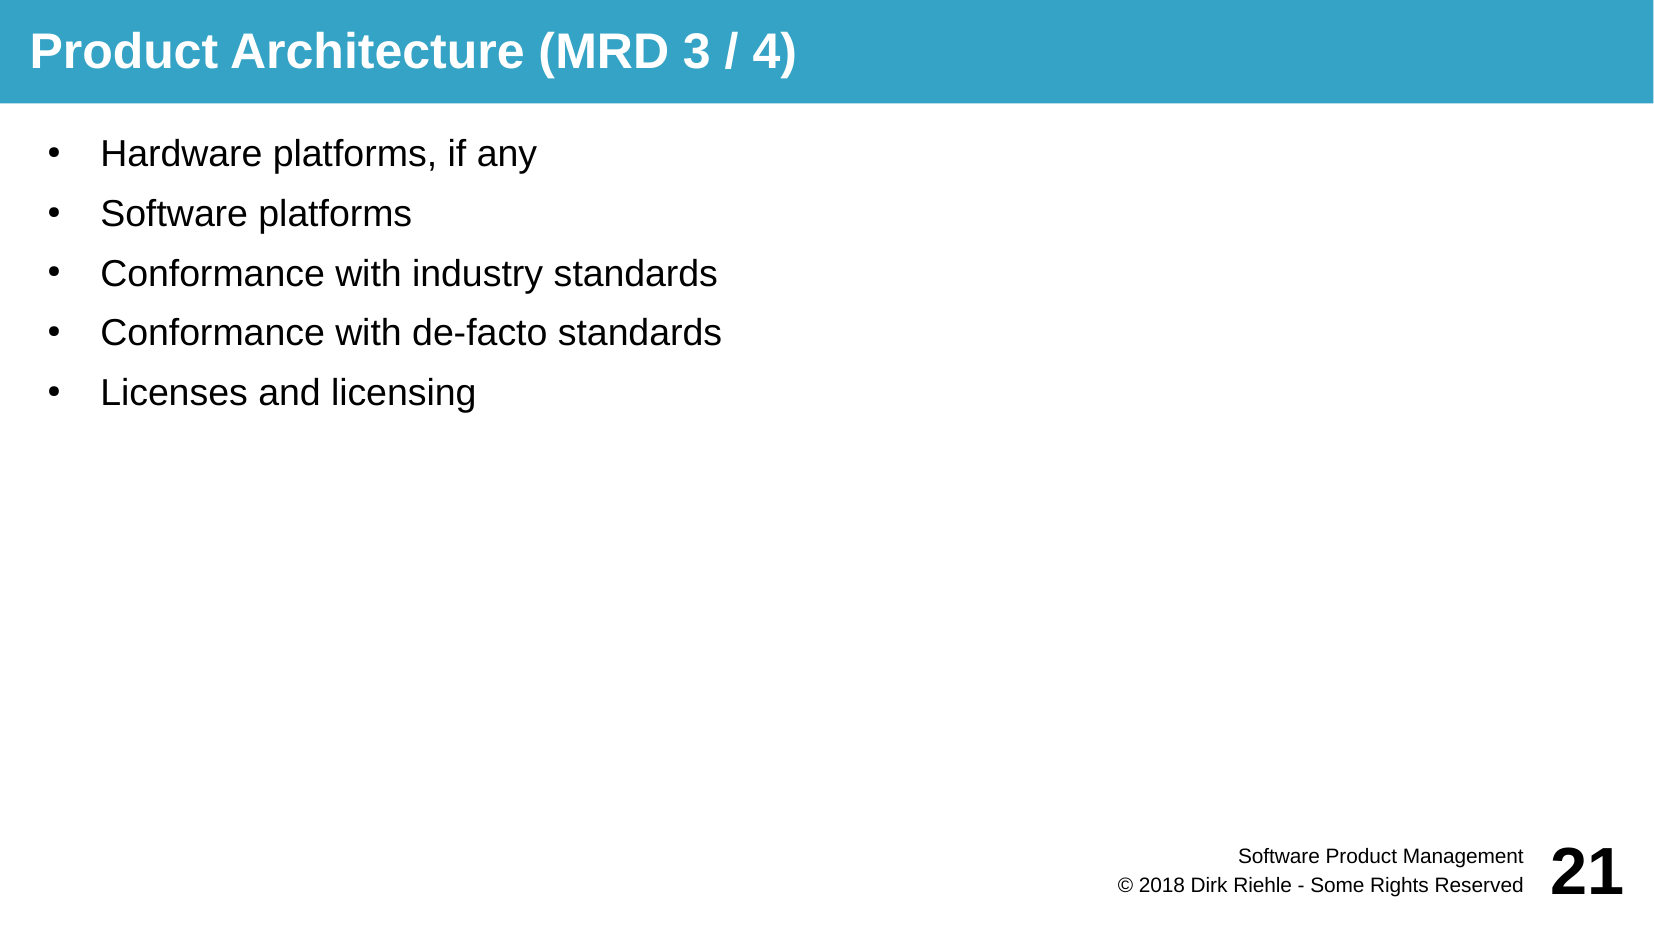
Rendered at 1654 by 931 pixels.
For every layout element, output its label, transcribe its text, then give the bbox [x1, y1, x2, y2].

title Product Architecture (MRD 3 / 4) [0, 0, 1654, 104]
list Hardware platforms, if any Software platforms Conformance with industry standards Conformance with de-facto standards Licenses and licensing [29, 132, 1625, 813]
